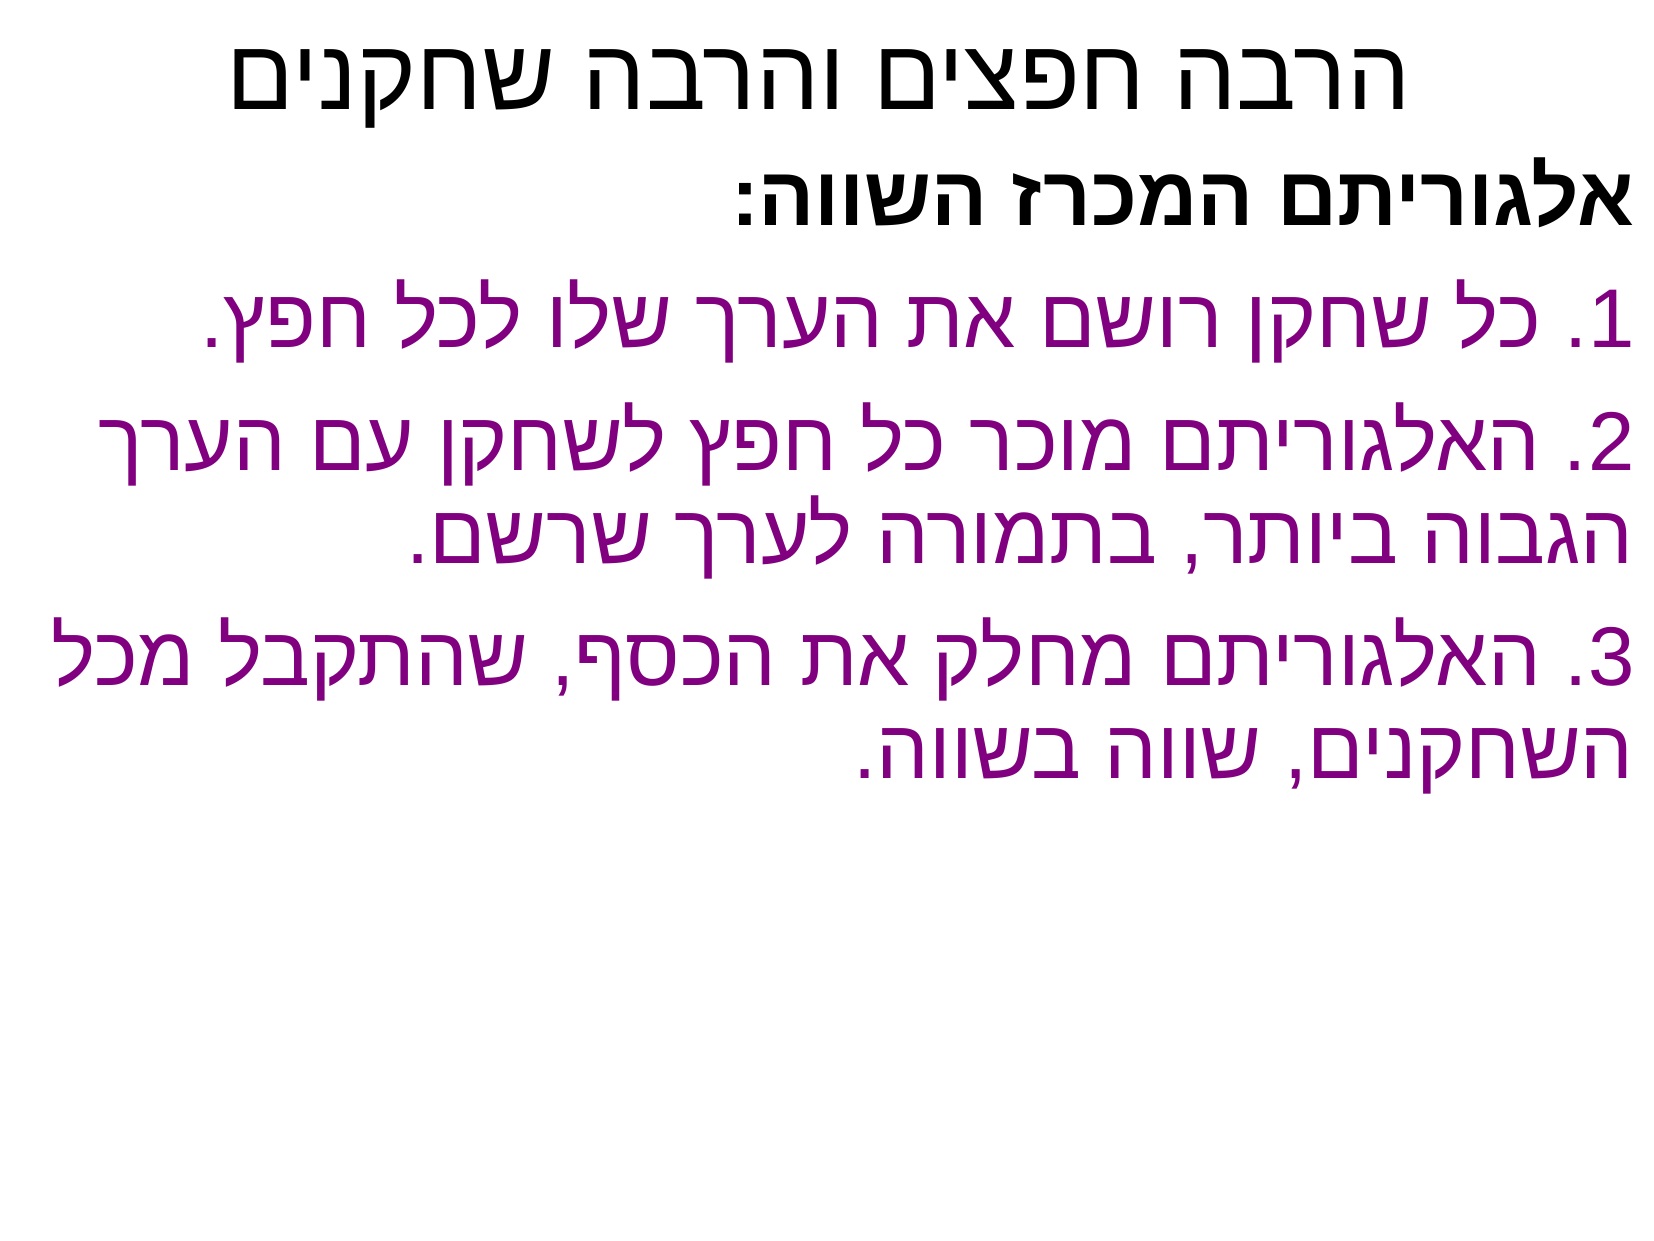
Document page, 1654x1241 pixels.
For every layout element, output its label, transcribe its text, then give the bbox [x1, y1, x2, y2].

list אלגוריתם המכרז השווה: 1. כל שחקן רושם את הערך שלו לכל חפץ. 2. האלגוריתם מוכר כל חפץ לשחקן עם הערך הגבוה ביותר, בתמורה לערך שרשם. 3. האלגוריתם מחלק את הכסף, שהתקבל מכל השחקנים, שווה בשווה. [15, 151, 1636, 1195]
title הרבה חפצים והרבה שחקנים [0, 0, 1654, 151]
